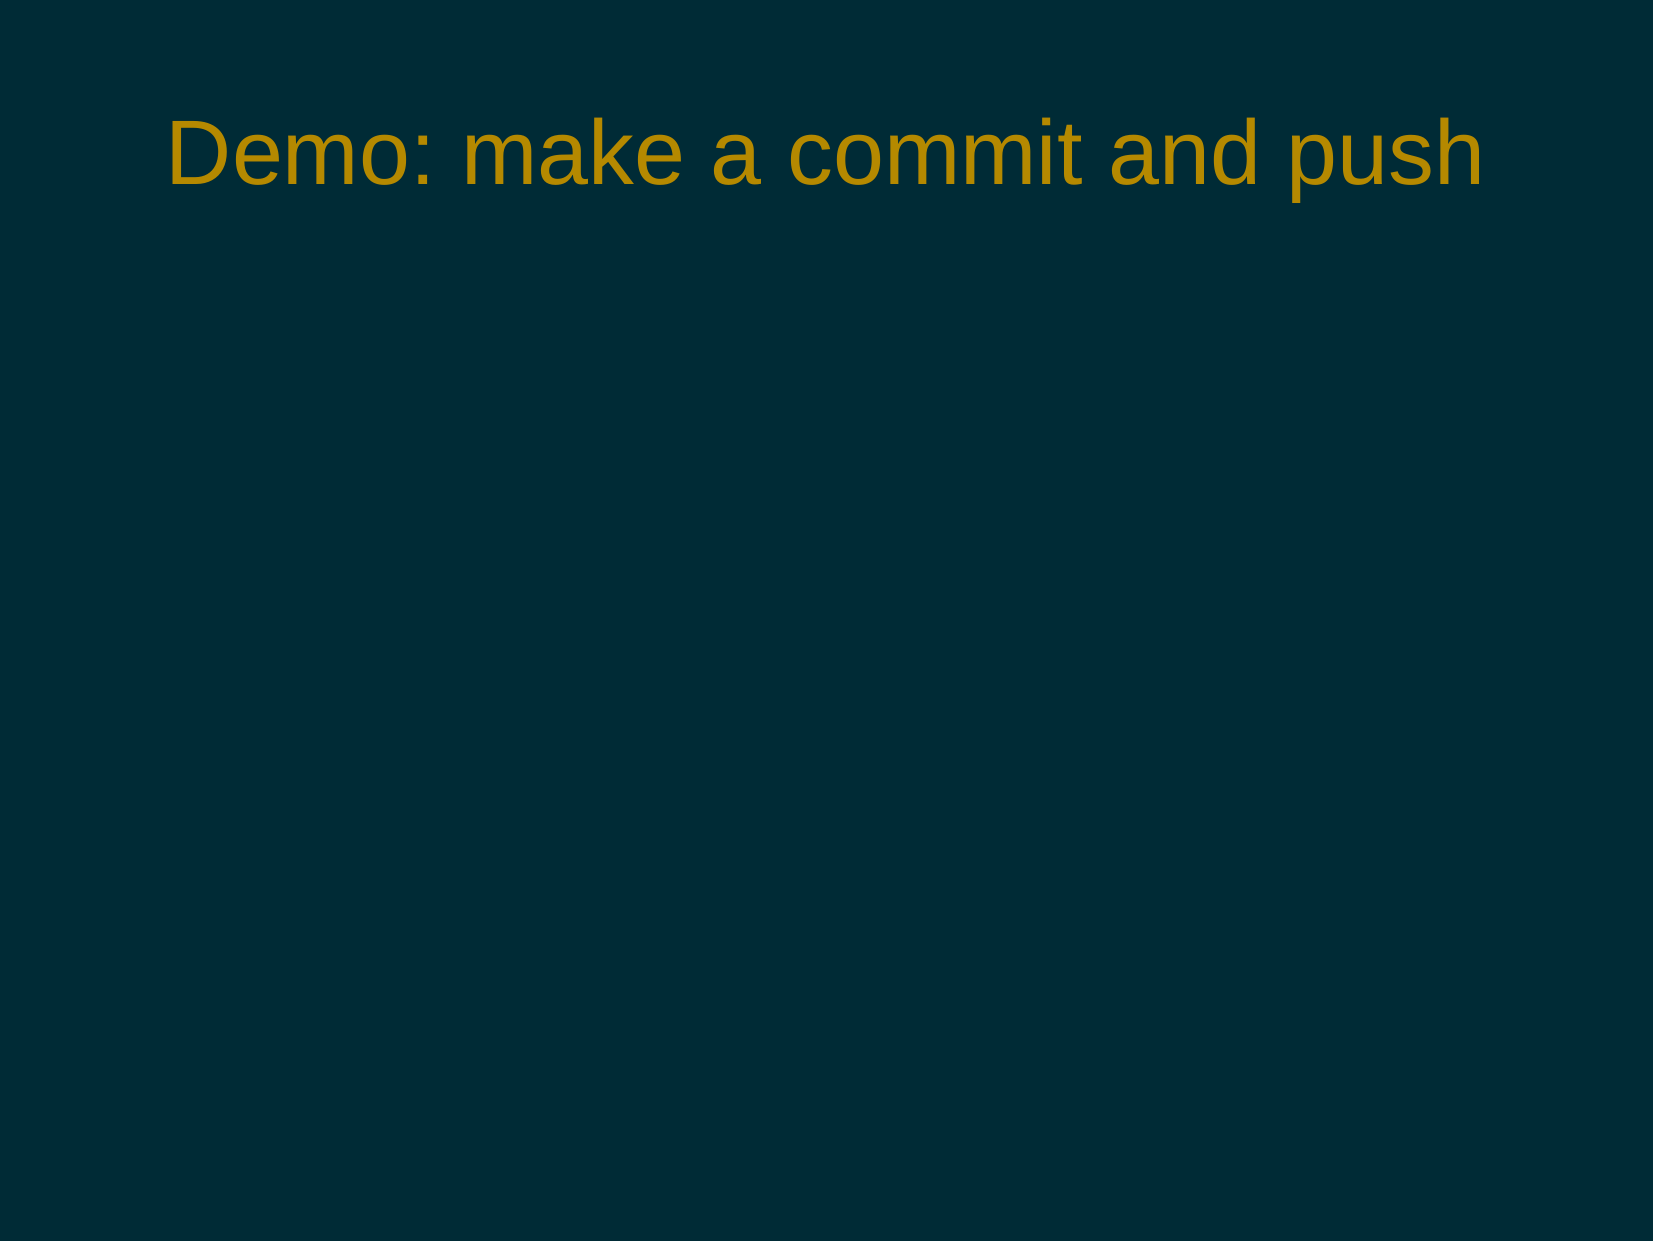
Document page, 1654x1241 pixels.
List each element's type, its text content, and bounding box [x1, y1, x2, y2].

title Demo: make a commit and push [82, 49, 1571, 257]
